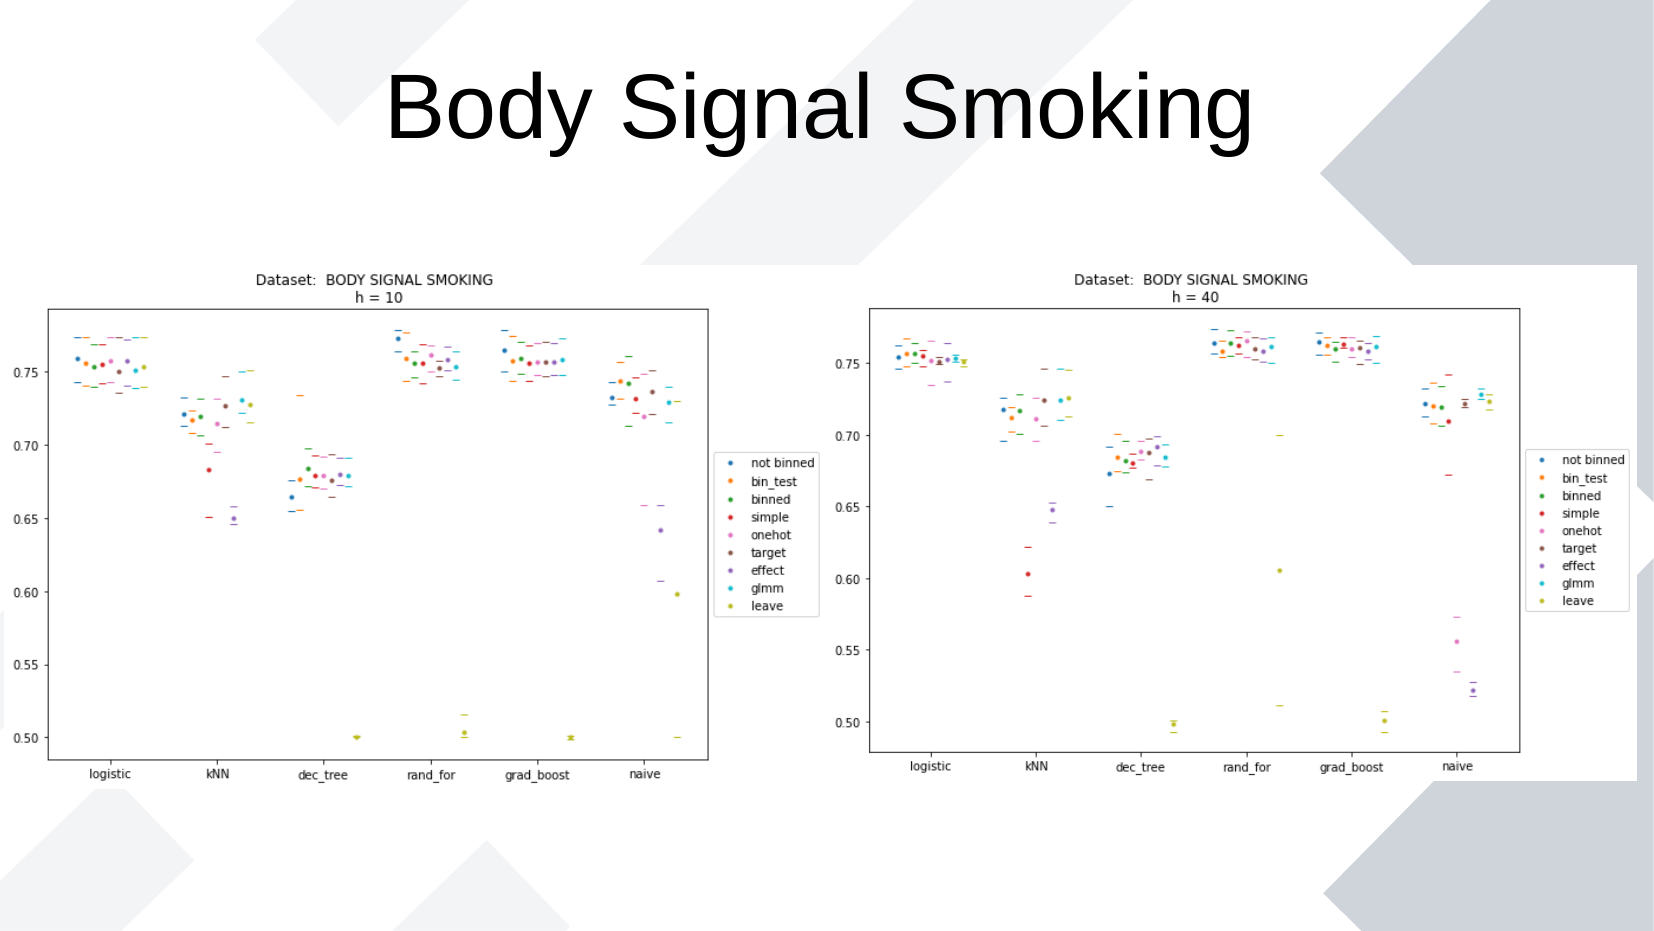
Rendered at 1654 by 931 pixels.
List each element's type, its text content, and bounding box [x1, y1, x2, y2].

picture [4, 265, 1637, 790]
title Body Signal Smoking [76, 29, 1565, 185]
